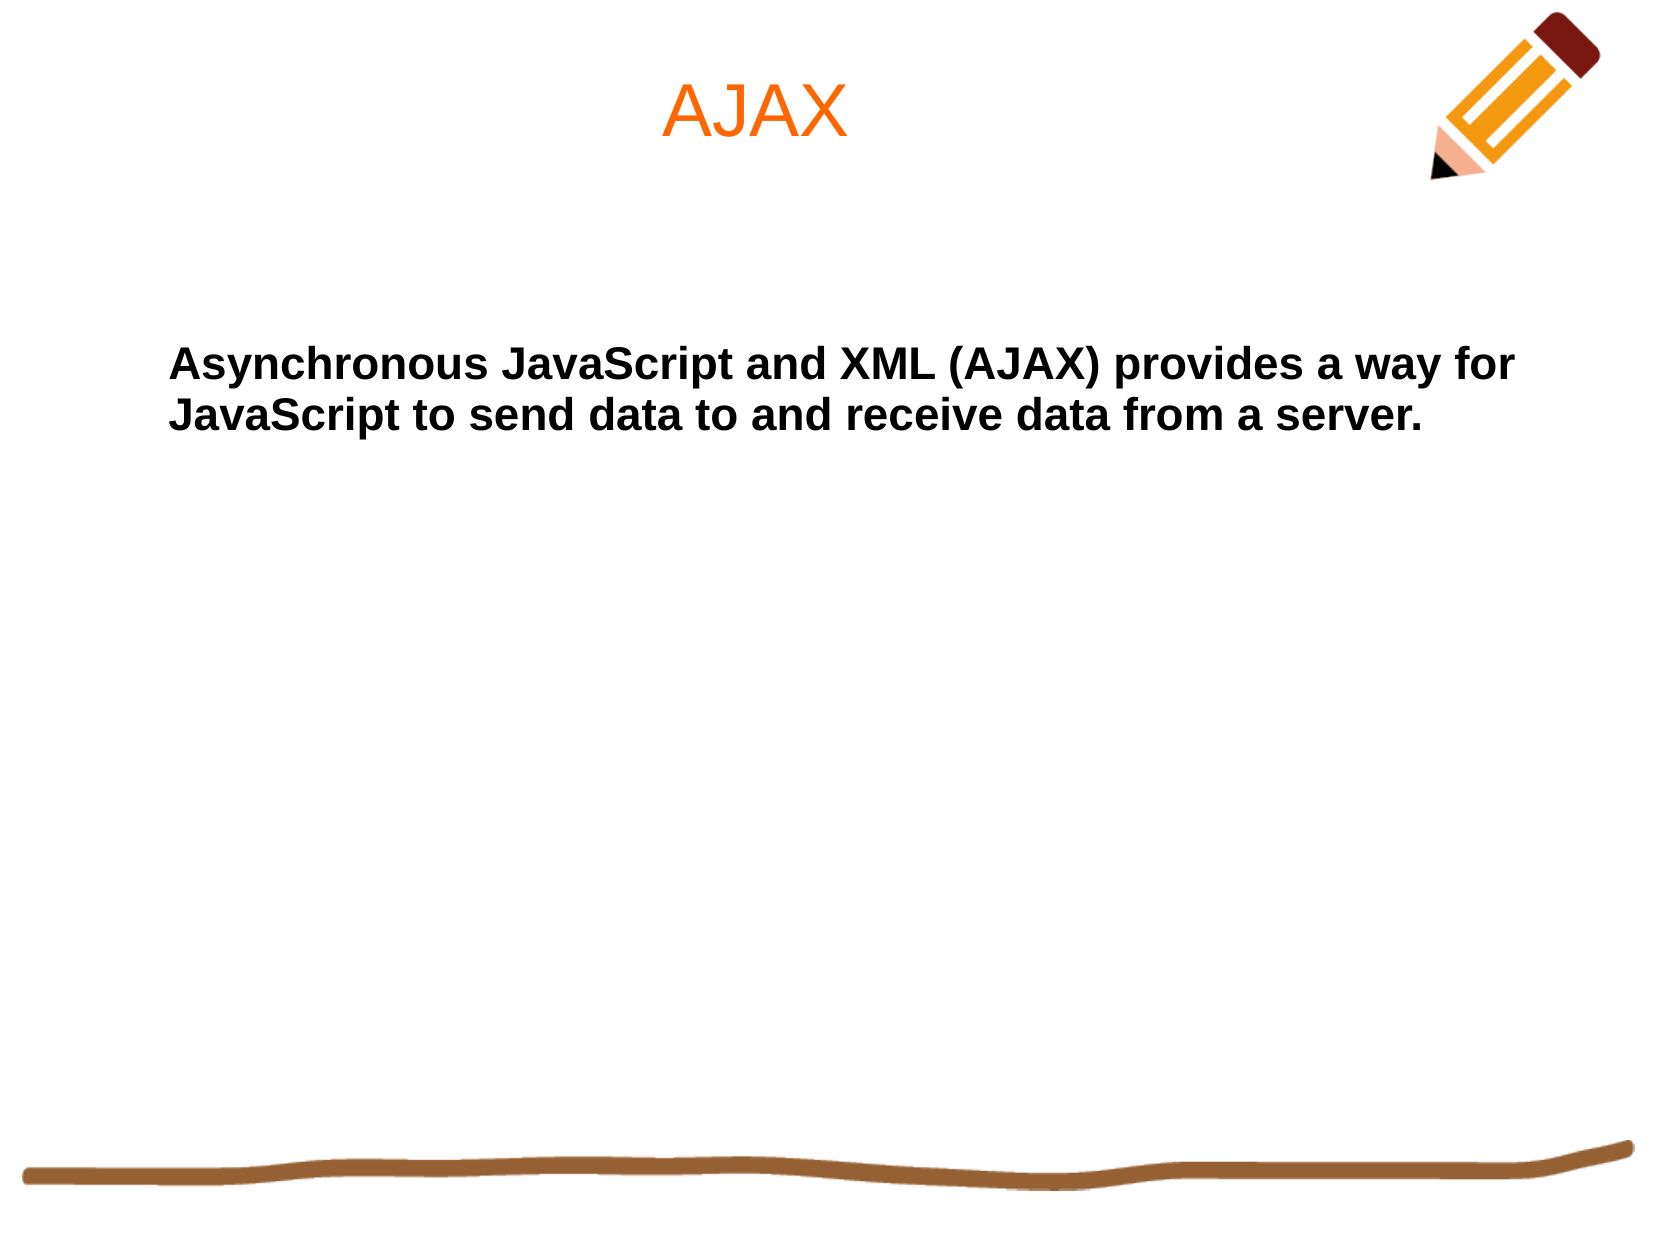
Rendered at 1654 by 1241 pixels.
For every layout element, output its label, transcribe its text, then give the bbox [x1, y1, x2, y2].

picture [1430, 12, 1601, 181]
title AJAX [82, 49, 1430, 172]
text_box Asynchronous JavaScript and XML (AJAX) provides a way for JavaScript to send data to and receive data from a server. [153, 330, 1536, 508]
picture [22, 1140, 1635, 1191]
